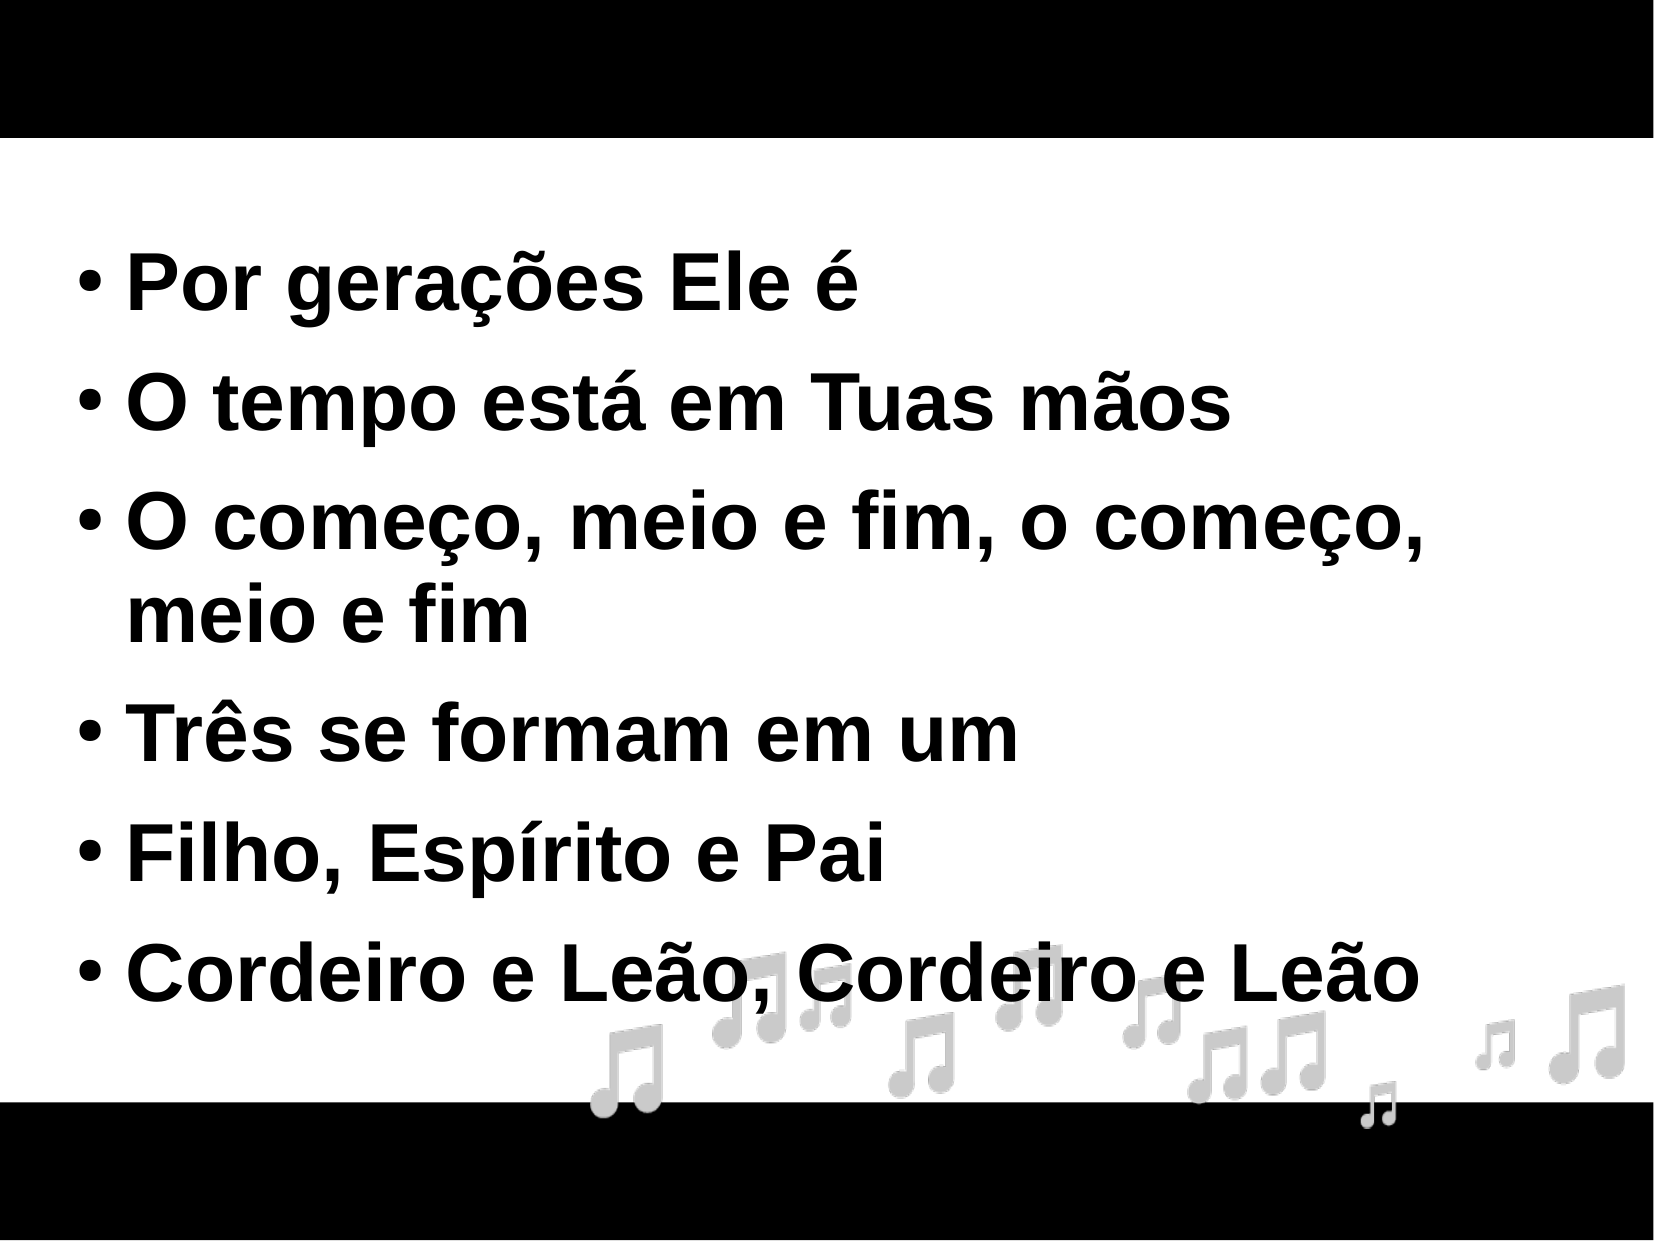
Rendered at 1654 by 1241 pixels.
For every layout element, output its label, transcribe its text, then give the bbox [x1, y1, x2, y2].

list Por gerações Ele é O tempo está em Tuas mãos O começo, meio e fim, o começo, meio e fim Três se formam em um Filho, Espírito e Pai Cordeiro e Leão, Cordeiro e Leão [59, 236, 1595, 1024]
